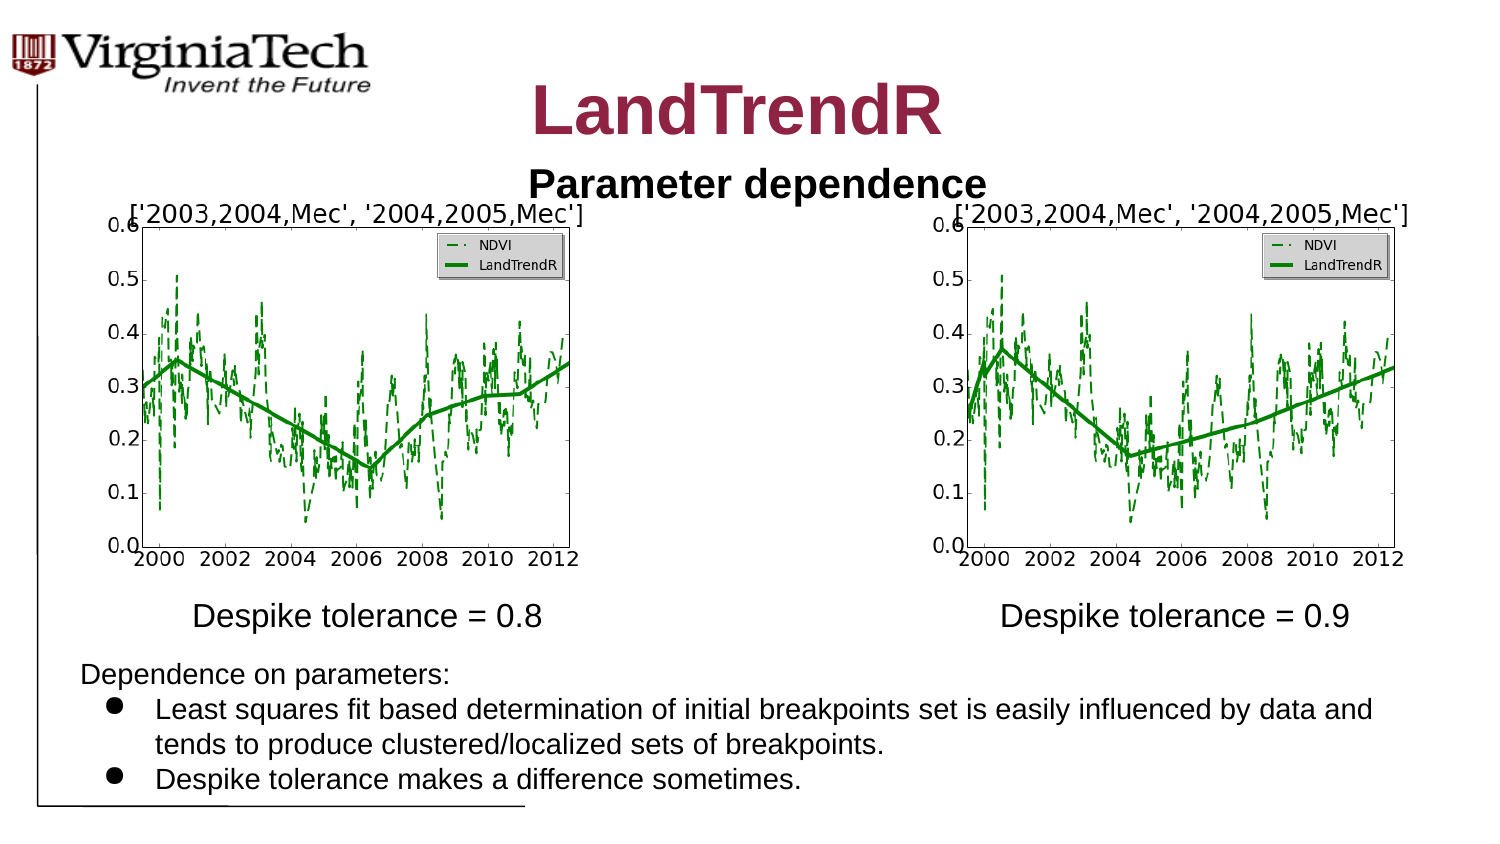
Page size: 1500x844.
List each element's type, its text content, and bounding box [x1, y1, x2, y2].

text_box Dependence on parameters: Least squares fit based determination of initial breakpoints set is easily influenced by data and tends to produce clustered/localized sets of breakpoints. Despike tolerance makes a difference sometimes. [65, 640, 1436, 803]
picture [898, 185, 1449, 598]
text_box Parameter dependence [505, 142, 1010, 205]
title LandTrendR [90, 56, 1385, 149]
text_box Despike tolerance = 0.8 [73, 578, 661, 640]
picture [12, 32, 372, 94]
picture [73, 185, 624, 578]
text_box Despike tolerance = 0.9 [914, 578, 1436, 640]
